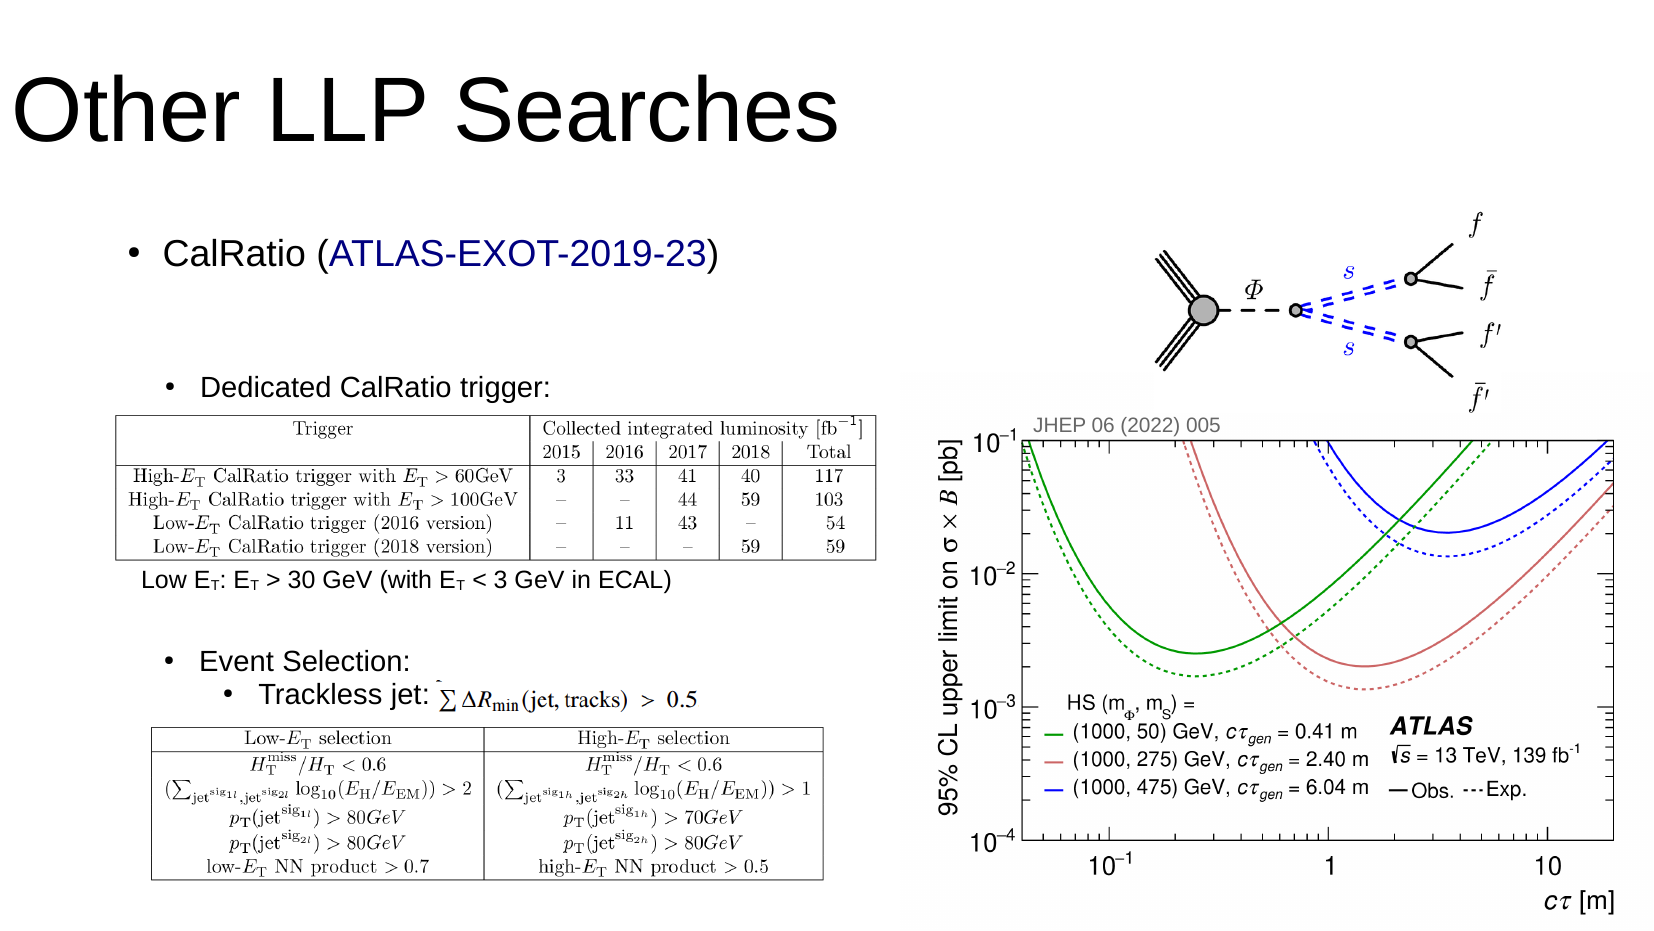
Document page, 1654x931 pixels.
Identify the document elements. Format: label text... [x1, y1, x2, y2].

text_box CalRatio (ATLAS-EXOT-2019-23) [112, 225, 788, 324]
text_box JHEP 06 (2022) 005 [1018, 406, 1356, 445]
title Other LLP Searches [11, 32, 1501, 188]
text_box Dedicated CalRatio trigger: [150, 363, 638, 439]
text_box Event Selection: Trackless jet: [148, 637, 637, 718]
picture [148, 724, 826, 883]
picture [900, 211, 1653, 931]
text_box Low ET: ET > 30 GeV (with ET < 3 GeV in ECAL) [126, 558, 802, 602]
picture [436, 680, 699, 719]
picture [112, 412, 879, 563]
